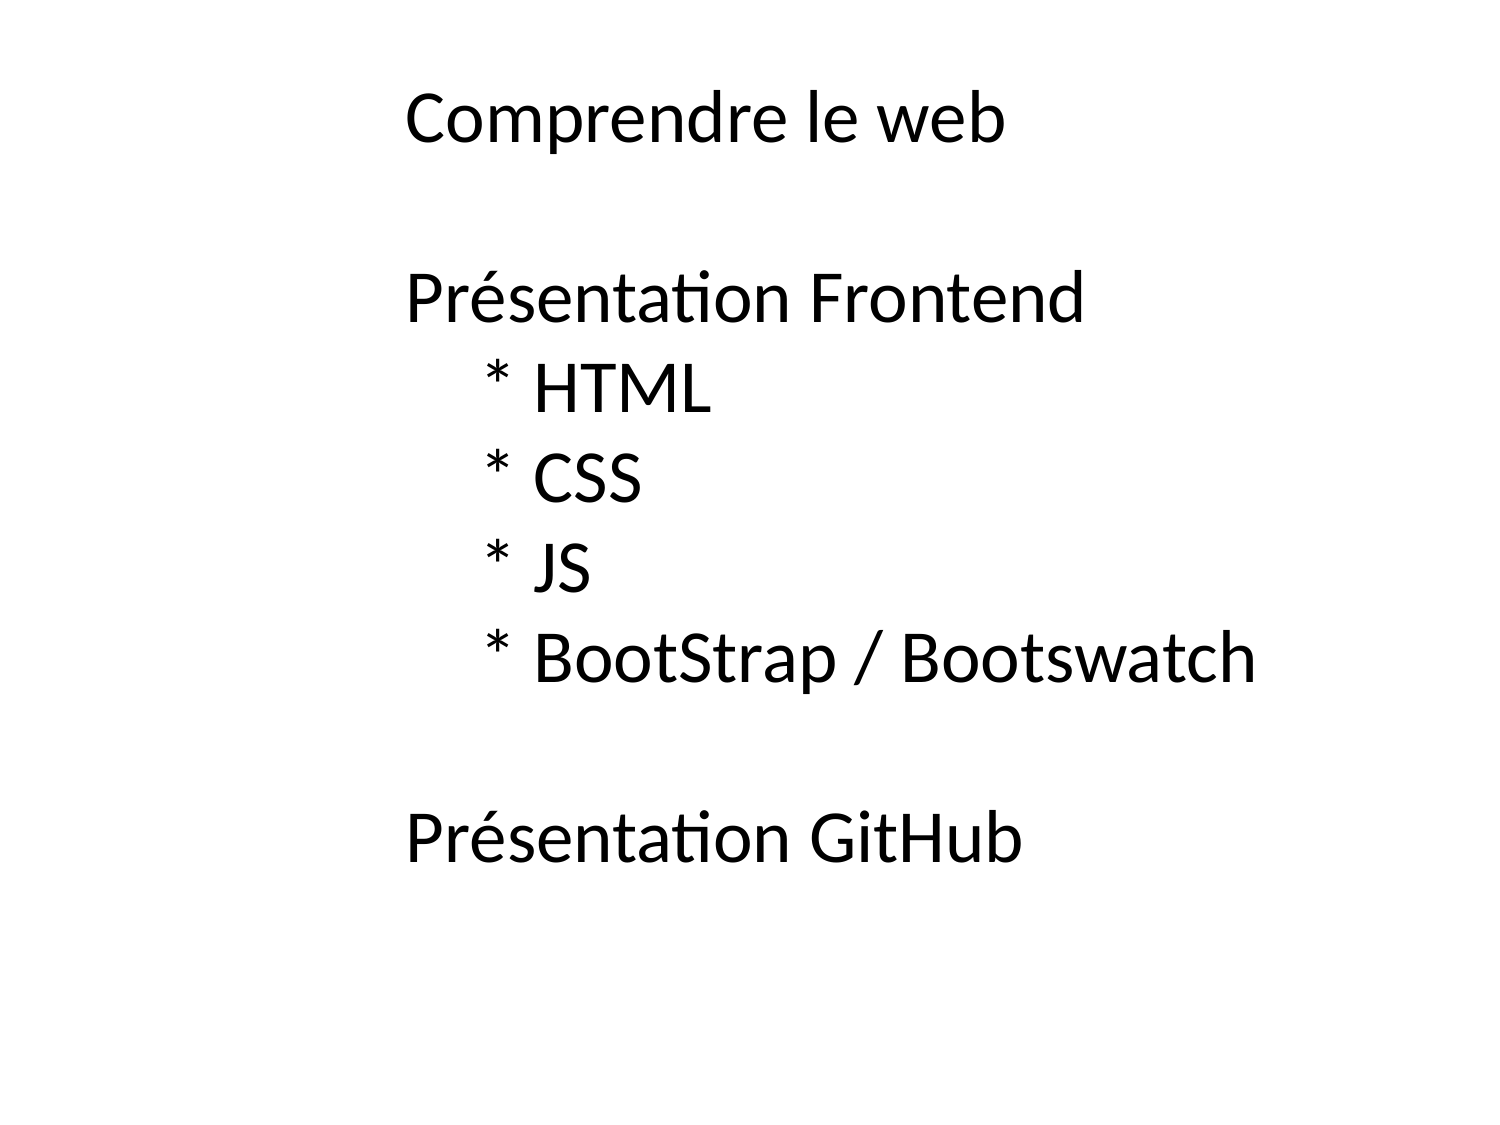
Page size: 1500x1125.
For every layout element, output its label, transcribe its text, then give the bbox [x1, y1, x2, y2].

text_box Comprendre le web Présentation Frontend * HTML * CSS * JS * BootStrap / Bootswatch Présentation GitHub [391, 60, 1274, 976]
